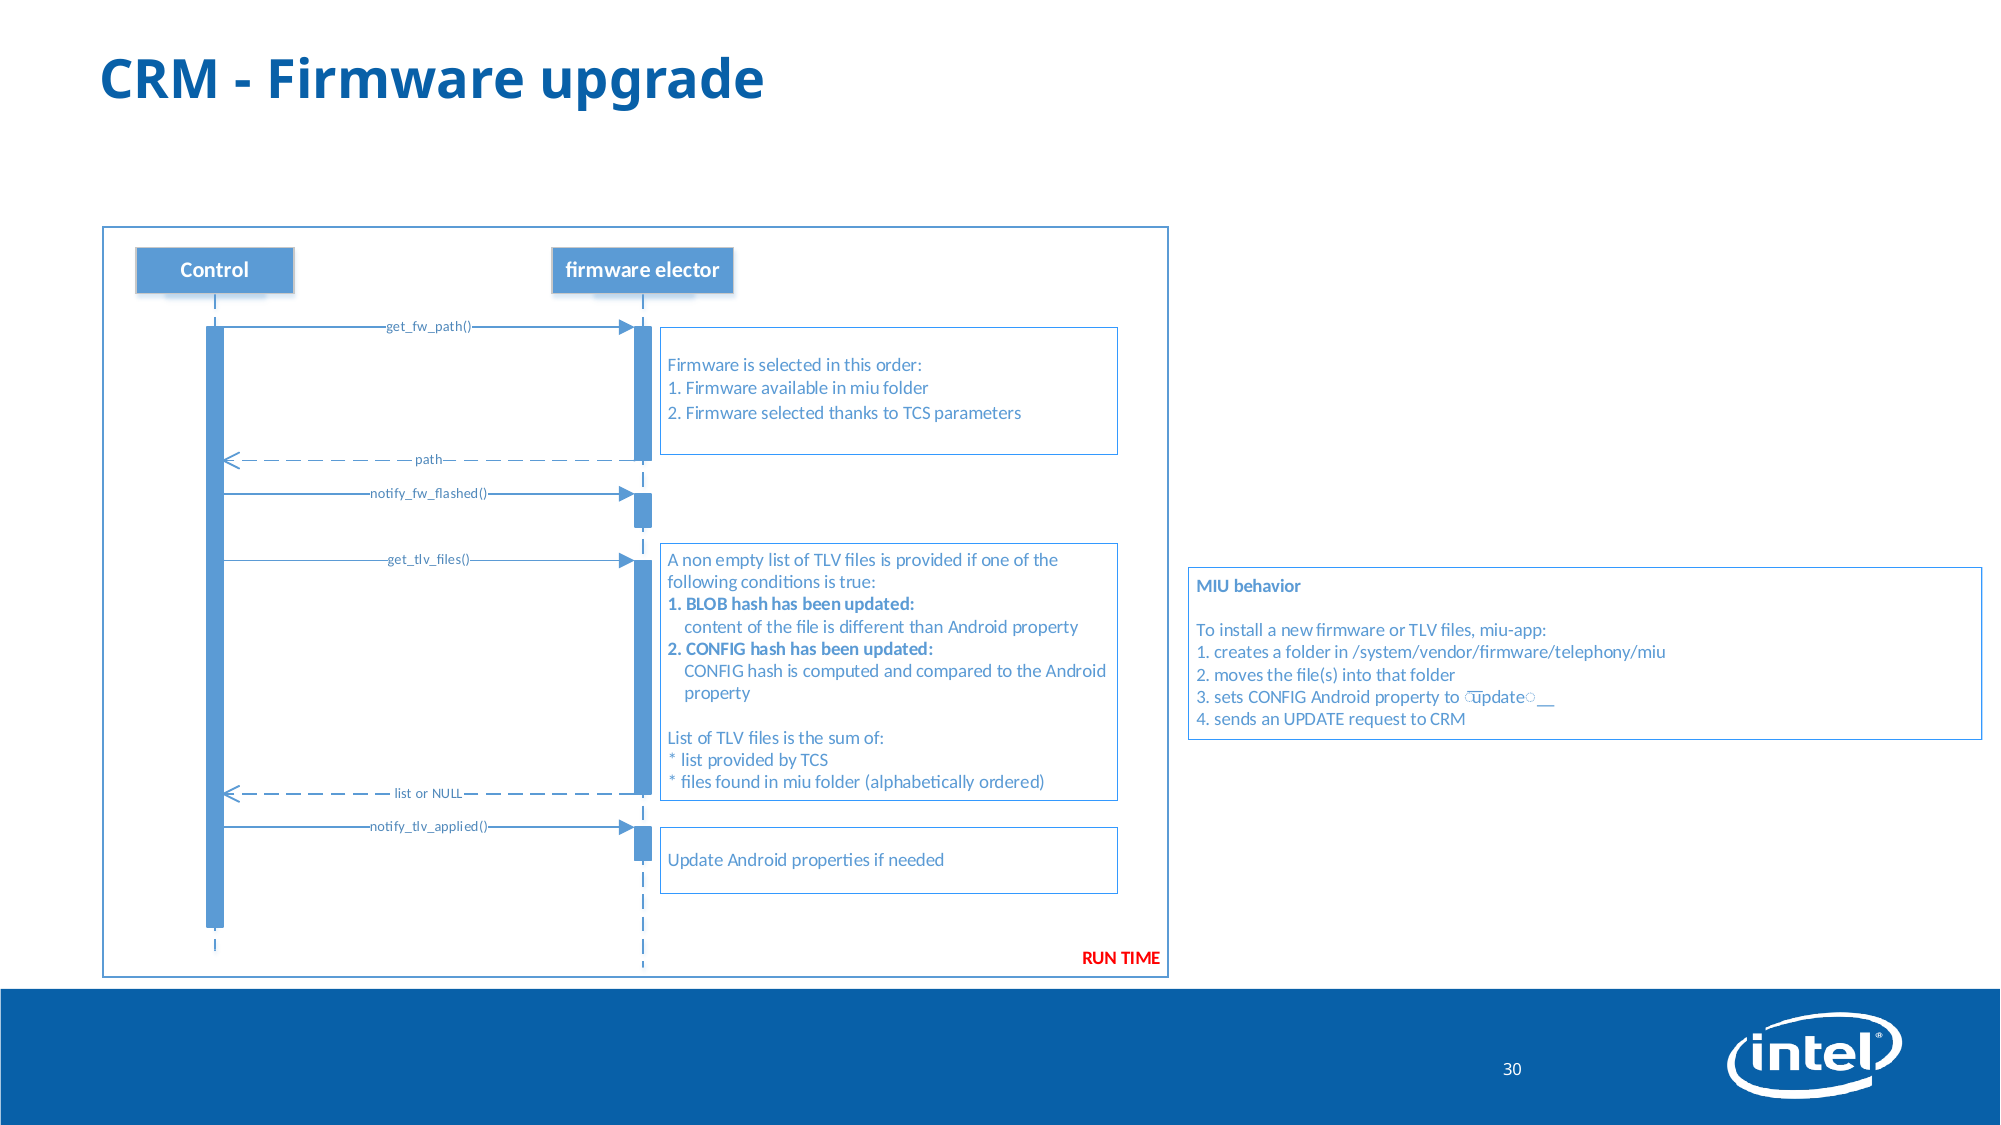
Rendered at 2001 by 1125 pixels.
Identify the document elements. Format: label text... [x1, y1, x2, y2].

picture [1725, 1011, 1904, 1059]
picture [99, 224, 1171, 979]
picture [1184, 564, 1983, 741]
slide_number <number> [1503, 1059, 1970, 1119]
title CRM - Firmware upgrade [99, 44, 1902, 191]
